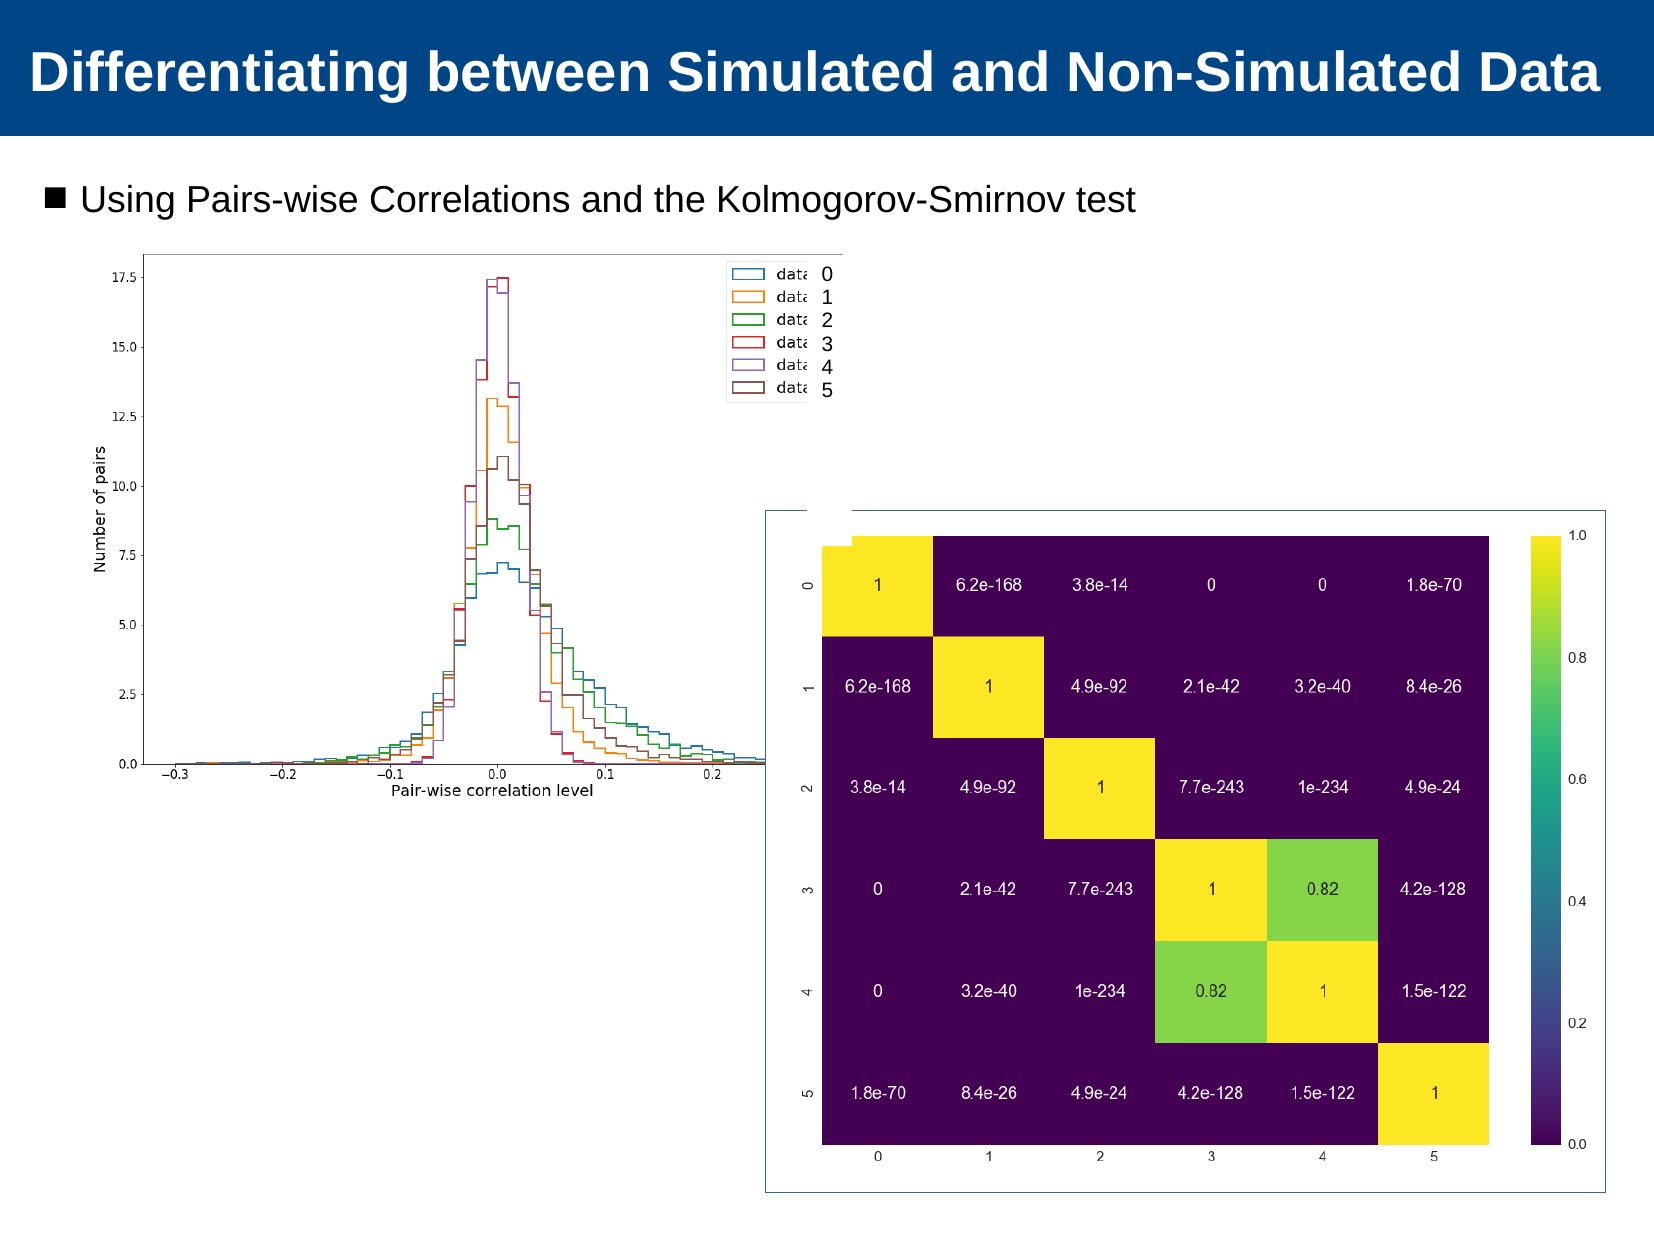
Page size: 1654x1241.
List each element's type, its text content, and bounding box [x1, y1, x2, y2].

picture [30, 271, 1606, 1193]
text_box Using Pairs-wise Correlations and the Kolmogorov-Smirnov test [30, 171, 1411, 271]
text_box 0 1 2 3 4 5 [806, 255, 852, 546]
text_box [0, 0, 1654, 136]
text_box Differentiating between Simulated and Non-Simulated Data [15, 32, 1617, 113]
